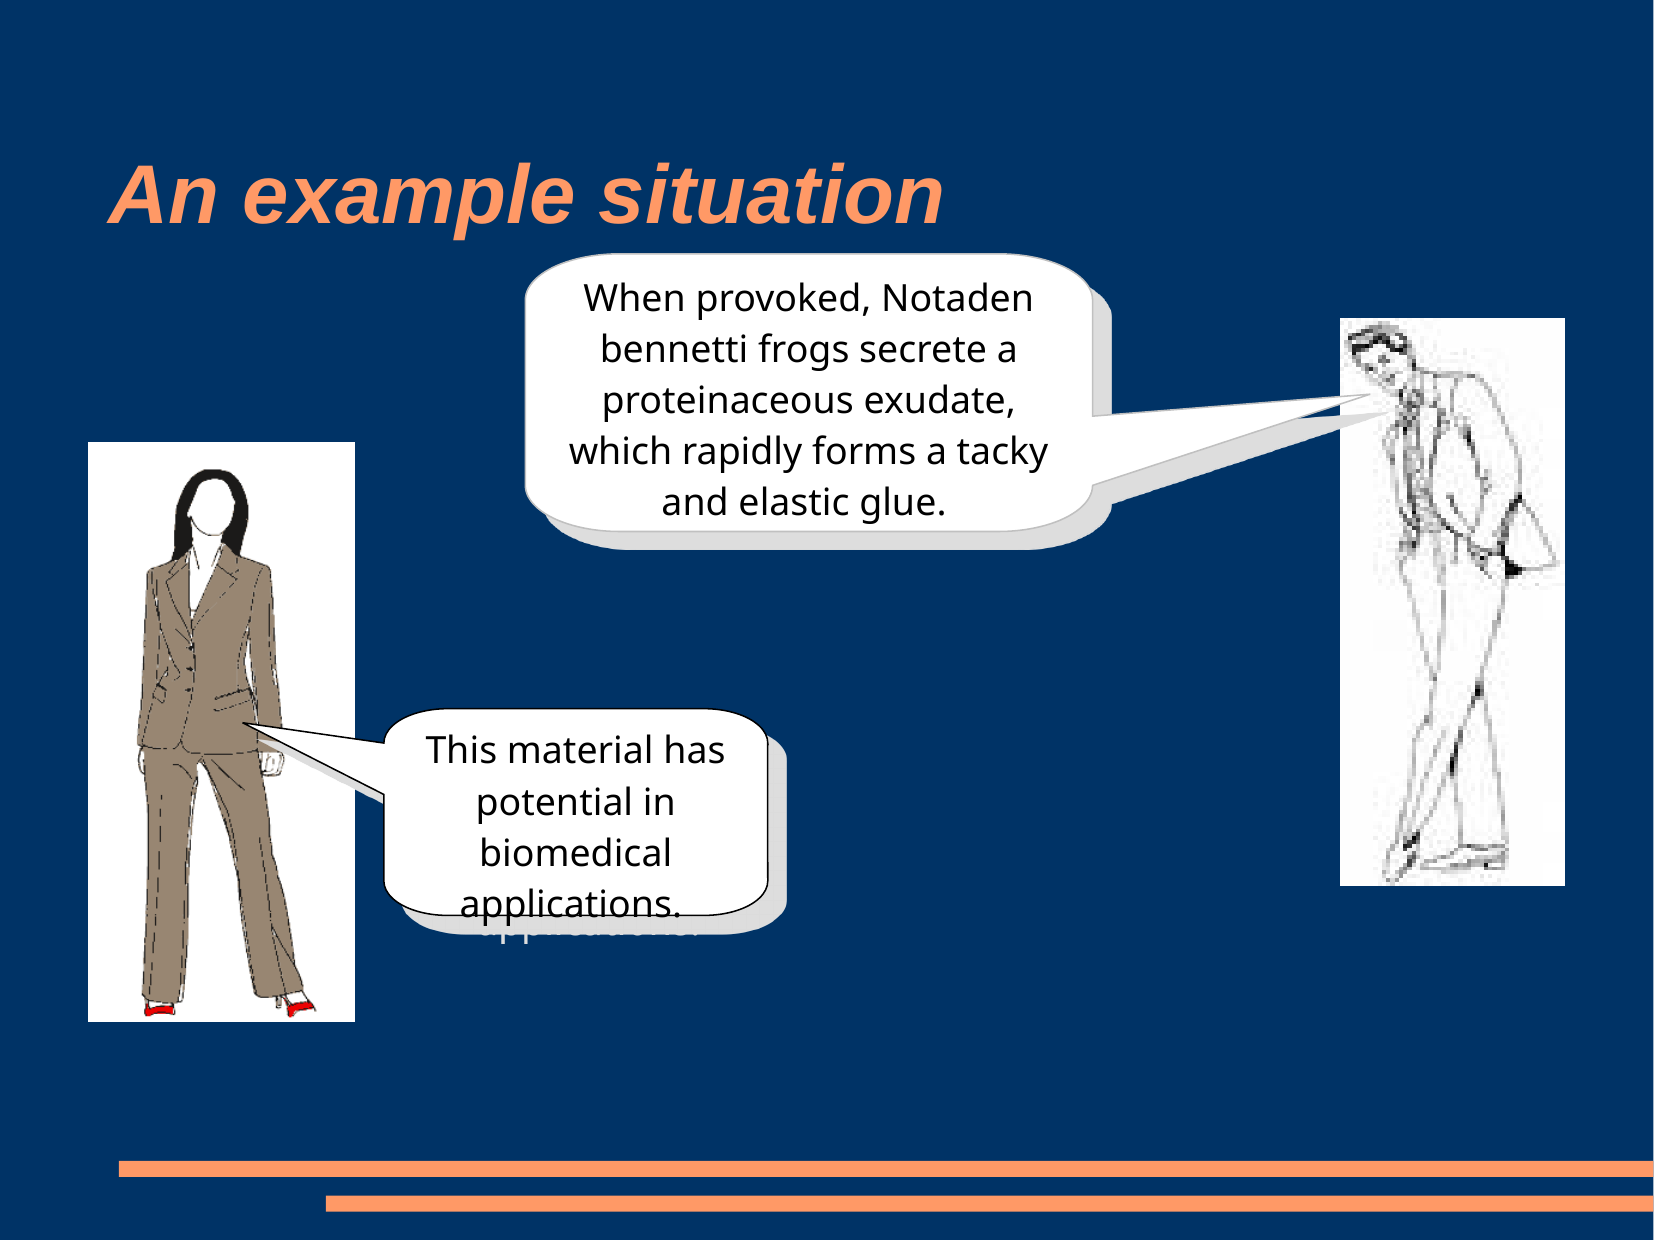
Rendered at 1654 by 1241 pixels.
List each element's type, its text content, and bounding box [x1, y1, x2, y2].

text_box This material has potential in biomedical applications. [242, 708, 768, 916]
picture [1340, 318, 1565, 886]
title An example situation [94, 49, 1407, 250]
picture [88, 442, 355, 1022]
text_box When provoked, Notaden bennetti frogs secrete a proteinaceous exudate, which rapidly forms a tacky and elastic glue. [525, 253, 1371, 532]
